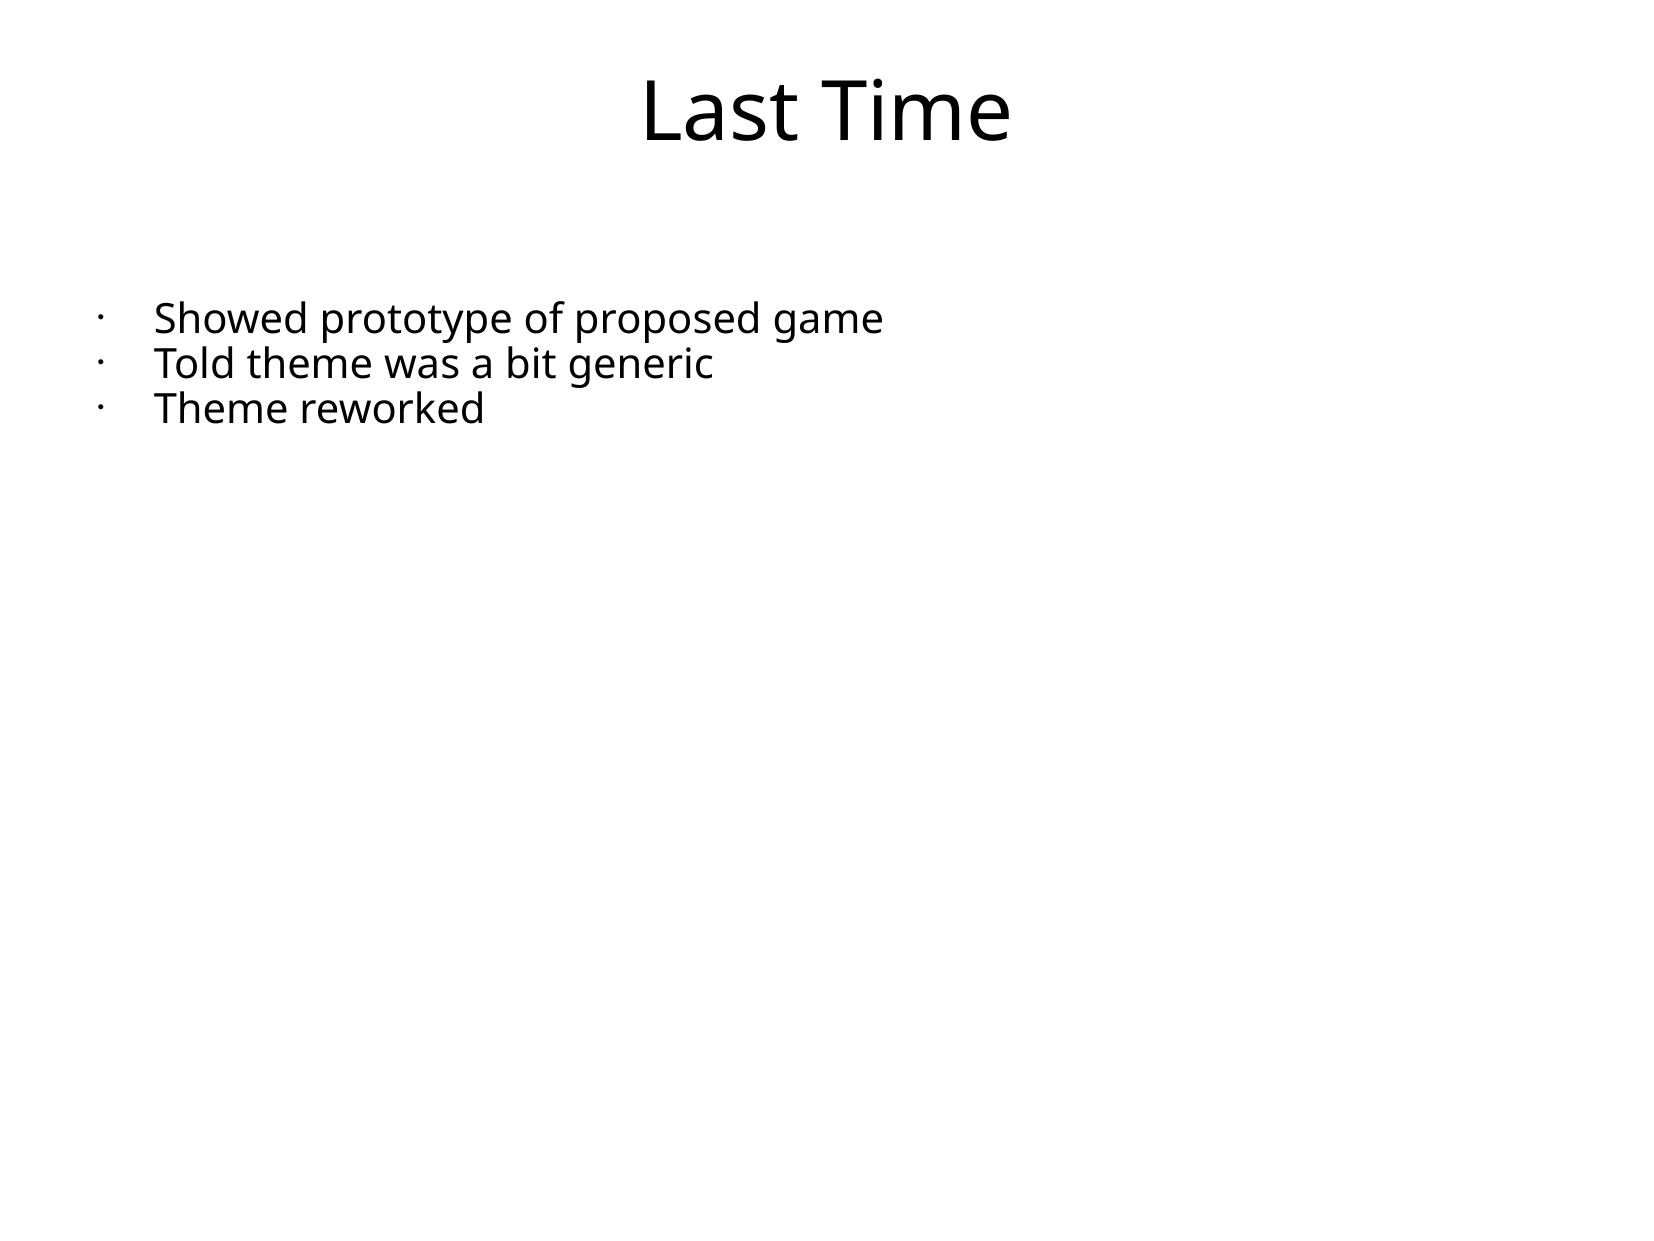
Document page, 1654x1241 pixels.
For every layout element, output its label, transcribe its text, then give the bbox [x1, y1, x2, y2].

list Showed prototype of proposed game Told theme was a bit generic Theme reworked [82, 290, 1571, 1109]
title Last Time [82, 49, 1571, 257]
